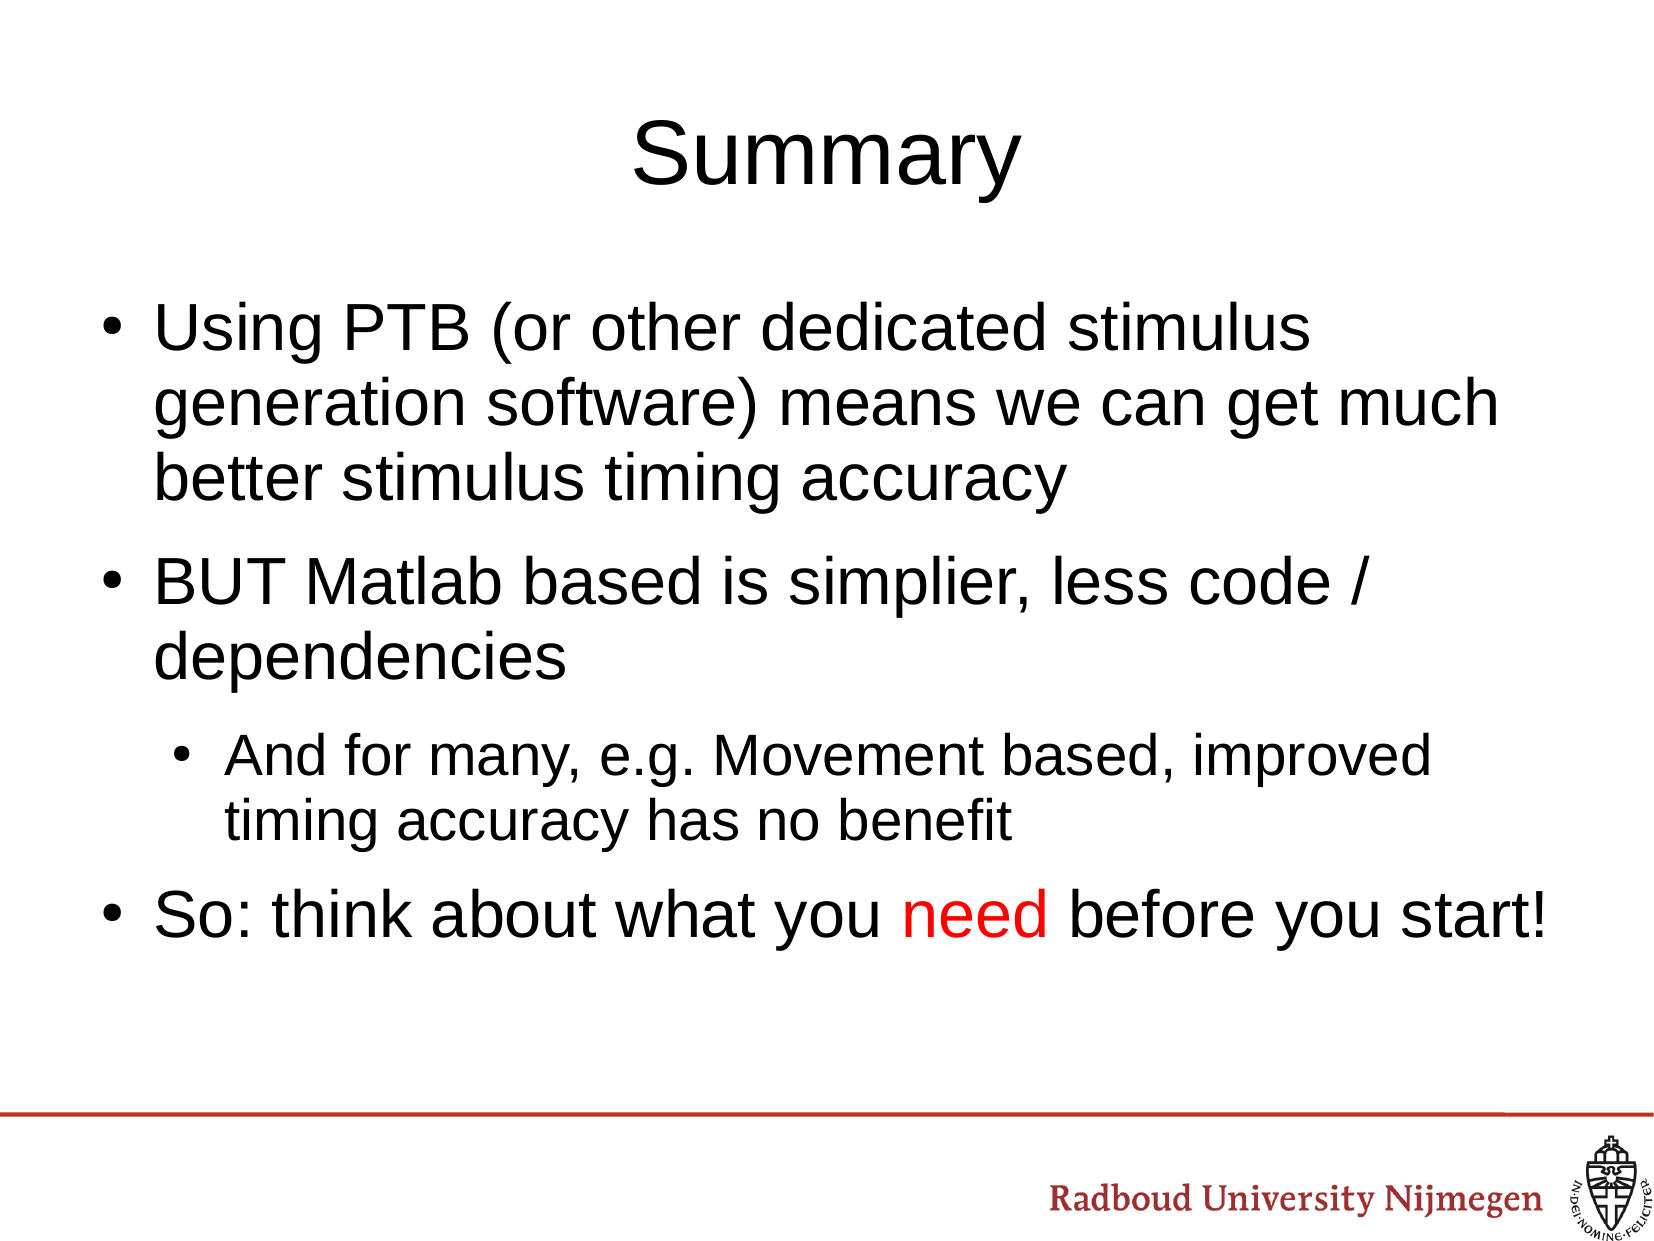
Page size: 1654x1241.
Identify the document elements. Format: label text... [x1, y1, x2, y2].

picture [1050, 1134, 1654, 1241]
list Using PTB (or other dedicated stimulus generation software) means we can get much better stimulus timing accuracy BUT Matlab based is simplier, less code / dependencies And for many, e.g. Movement based, improved timing accuracy has no benefit So: think about what you need before you start! [82, 290, 1571, 1109]
title Summary [82, 49, 1571, 257]
